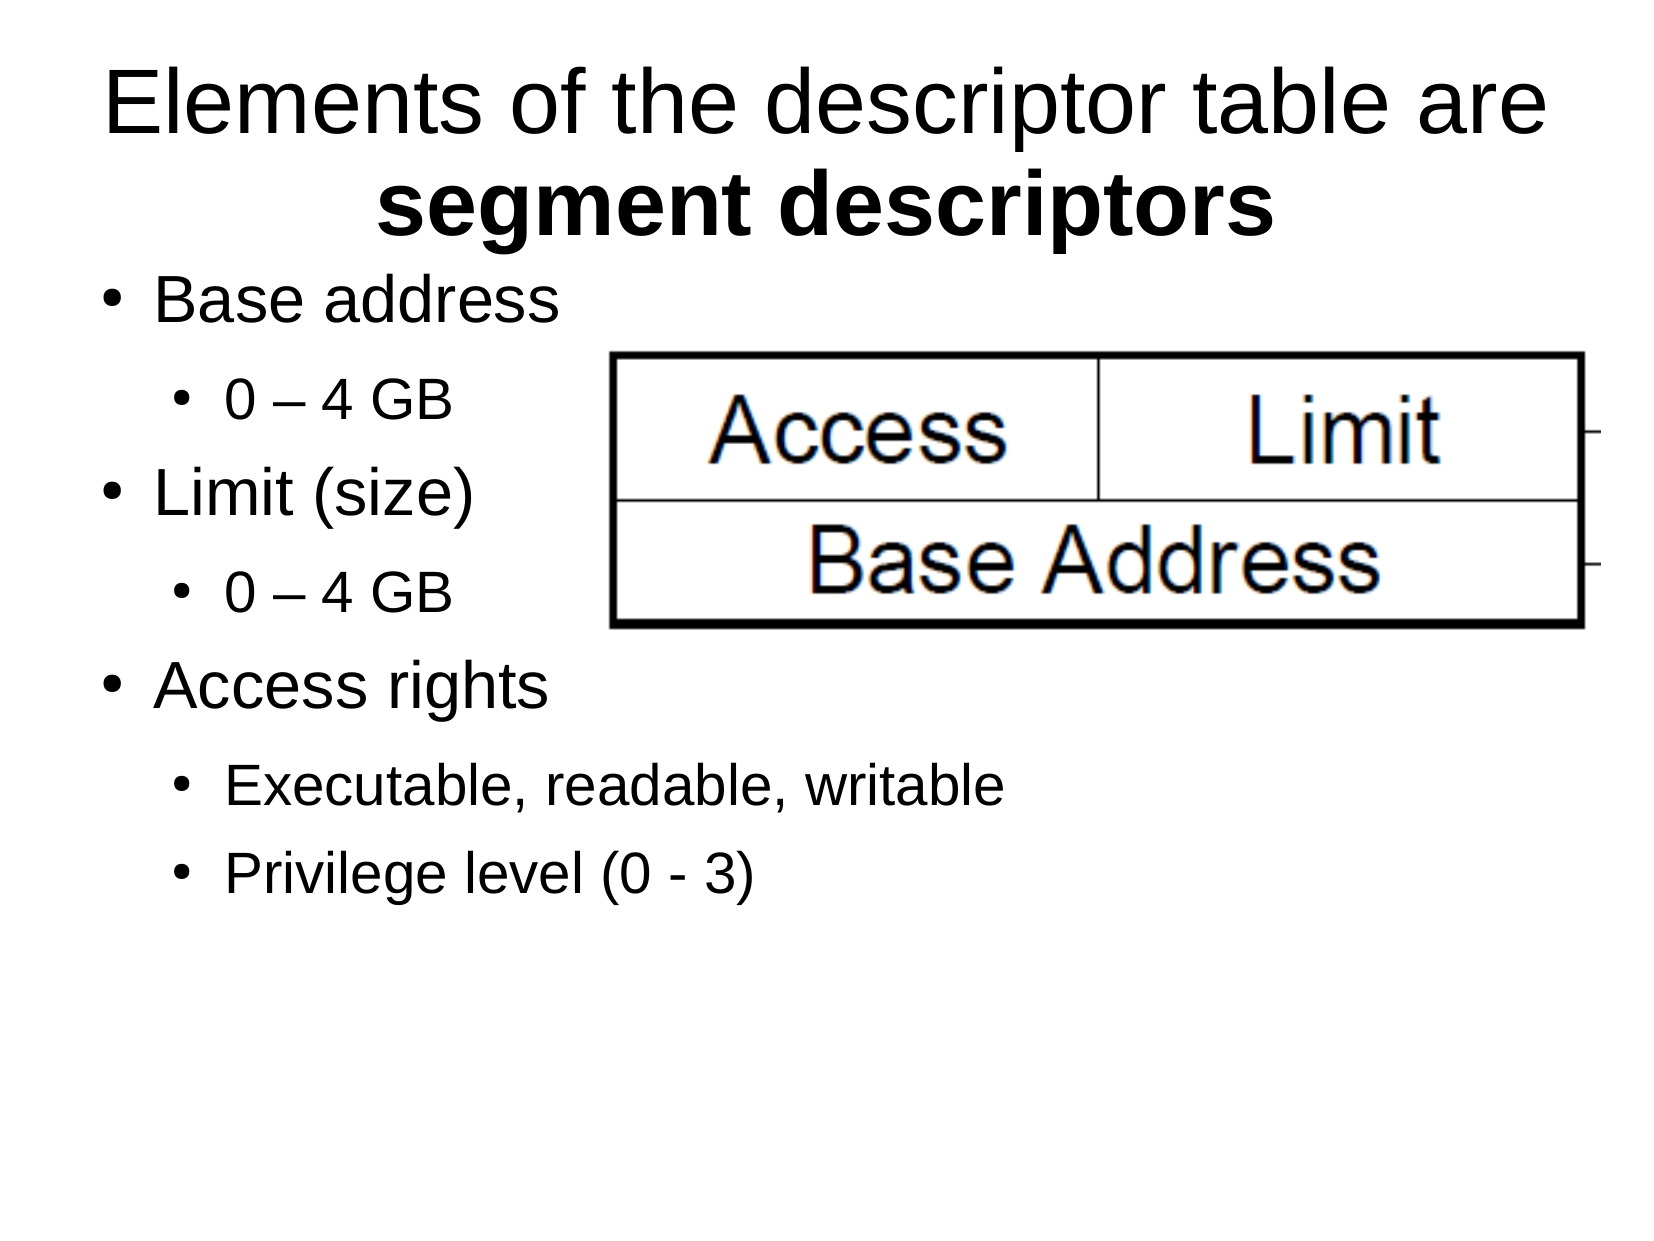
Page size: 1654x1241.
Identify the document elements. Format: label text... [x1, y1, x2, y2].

picture [1571, 337, 1601, 640]
list Base address 0 – 4 GB Limit (size) 0 – 4 GB Access rights Executable, readable, writable Privilege level (0 - 3) [82, 262, 1571, 1126]
title Elements of the descriptor table are segment descriptors [82, 49, 1571, 257]
